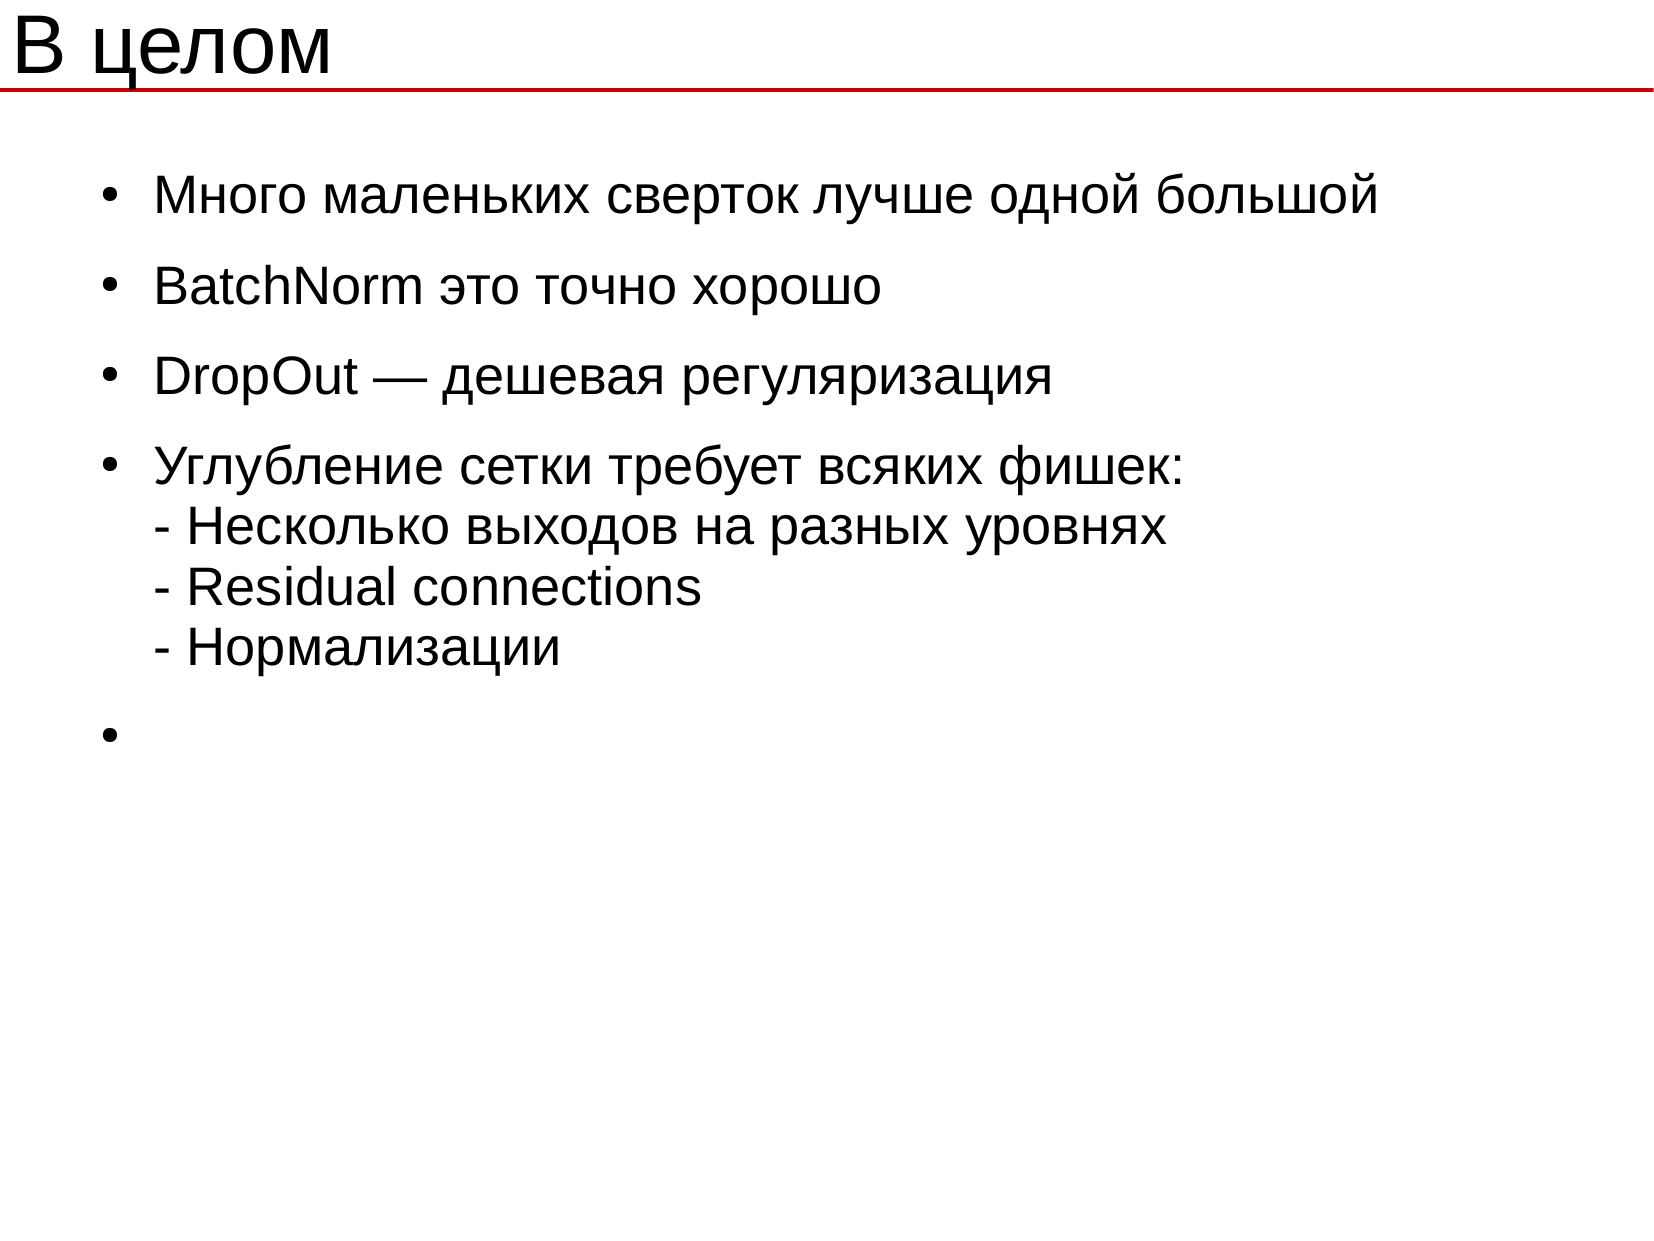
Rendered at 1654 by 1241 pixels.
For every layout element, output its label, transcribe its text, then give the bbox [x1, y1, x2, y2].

list Много маленьких сверток лучше одной большой BatchNorm это точно хорошо DropOut — дешевая регуляризация Углубление сетки требует всяких фишек: - Несколько выходов на разных уровнях - Residual connections - Нормализации [82, 165, 1571, 885]
title В целом [11, 0, 1501, 91]
